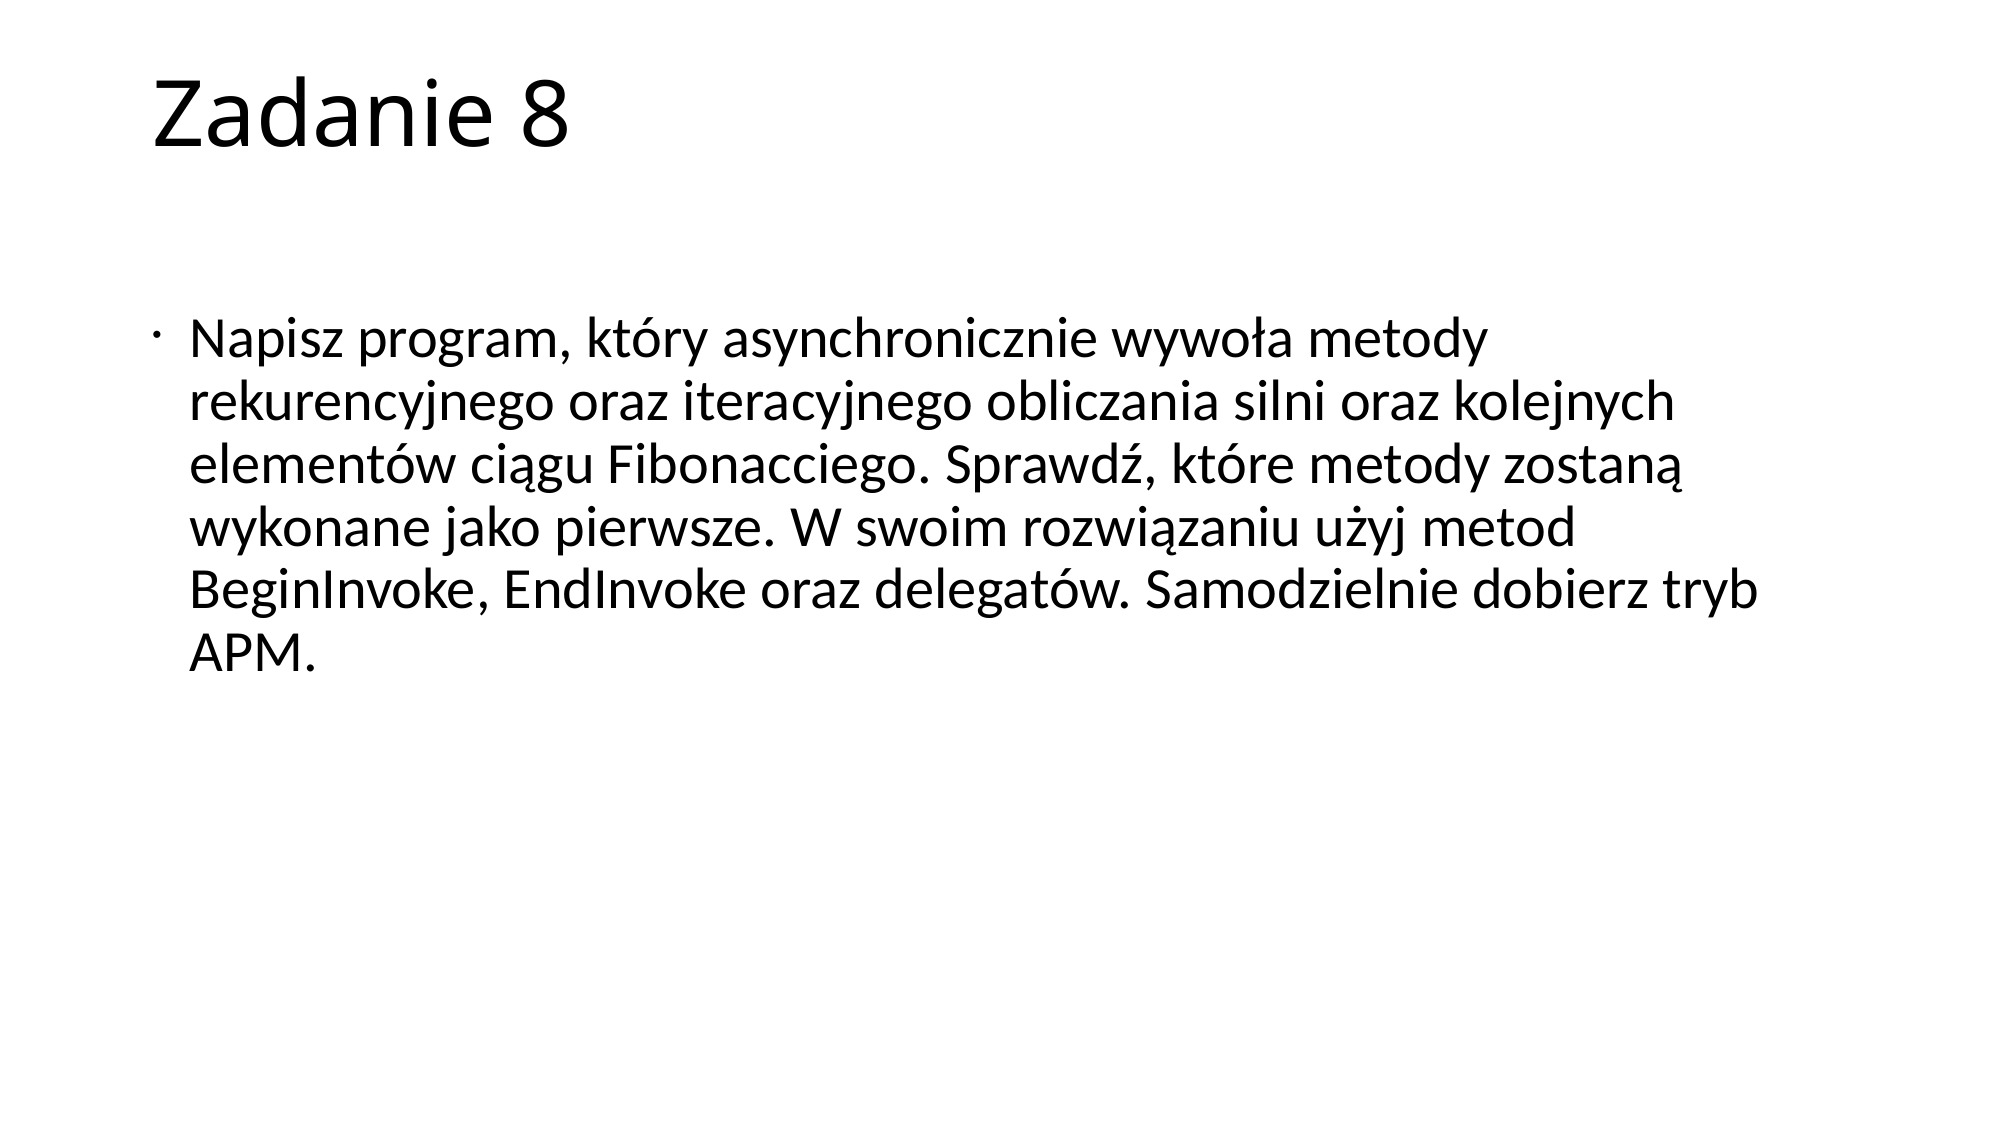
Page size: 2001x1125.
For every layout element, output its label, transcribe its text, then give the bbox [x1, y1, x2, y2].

list Napisz program, który asynchronicznie wywoła metody rekurencyjnego oraz iteracyjnego obliczania silni oraz kolejnych elementów ciągu Fibonacciego. Sprawdź, które metody zostaną wykonane jako pierwsze. W swoim rozwiązaniu użyj metod BeginInvoke, EndInvoke oraz delegatów. Samodzielnie dobierz tryb APM. [137, 299, 1863, 1014]
title Zadanie 8 [137, 59, 1863, 278]
